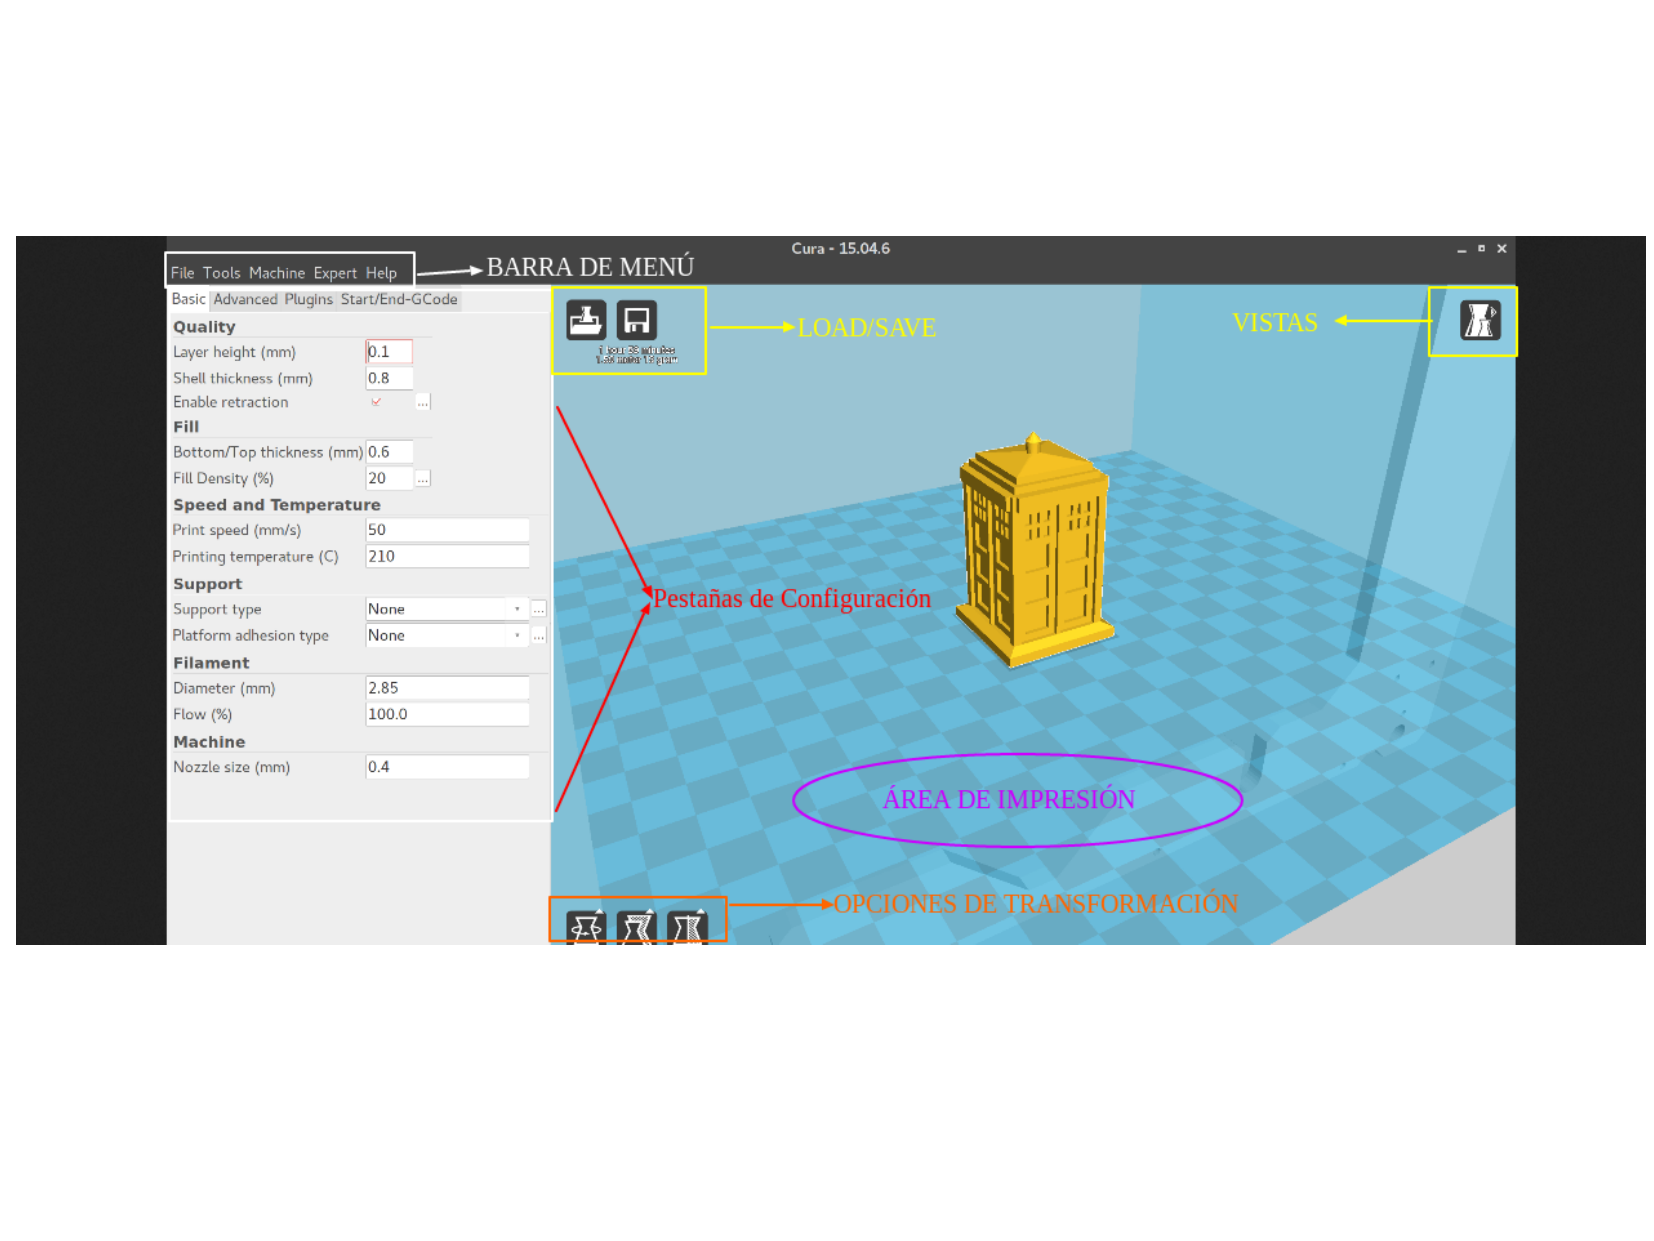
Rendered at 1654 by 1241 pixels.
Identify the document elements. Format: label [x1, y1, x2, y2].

picture [16, 236, 1646, 945]
